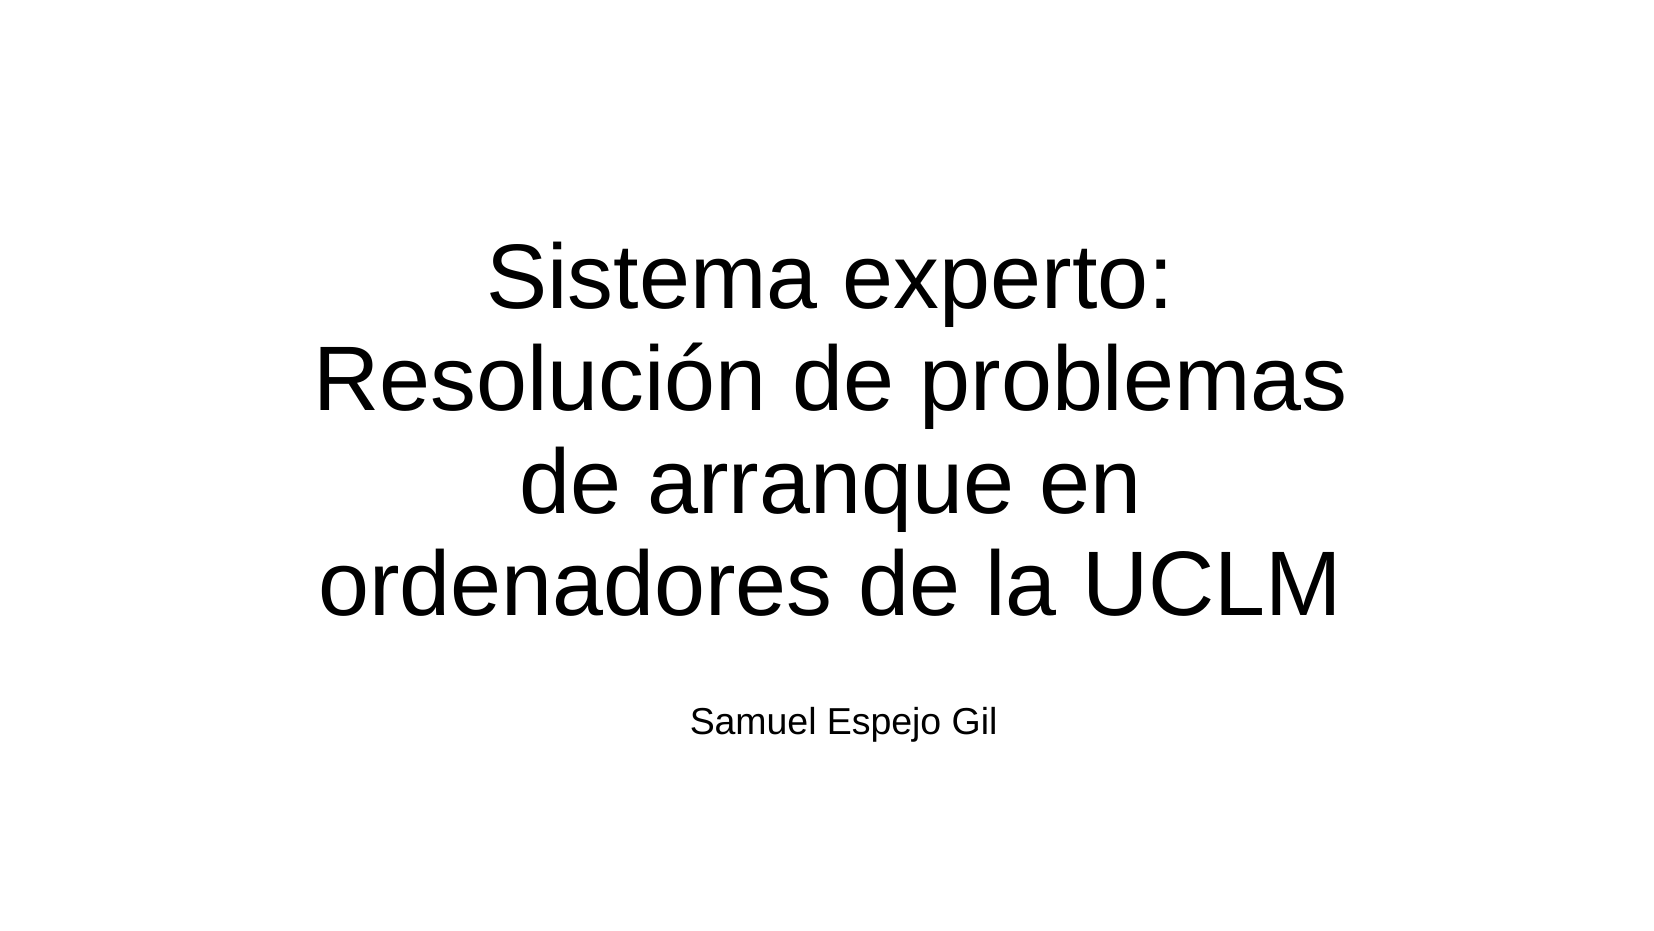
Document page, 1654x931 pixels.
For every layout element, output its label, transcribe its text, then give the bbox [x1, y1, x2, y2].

title Sistema experto: Resolución de problemas de arranque en ordenadores de la UCLM [86, 225, 1576, 636]
text_box Samuel Espejo Gil [675, 693, 1013, 751]
